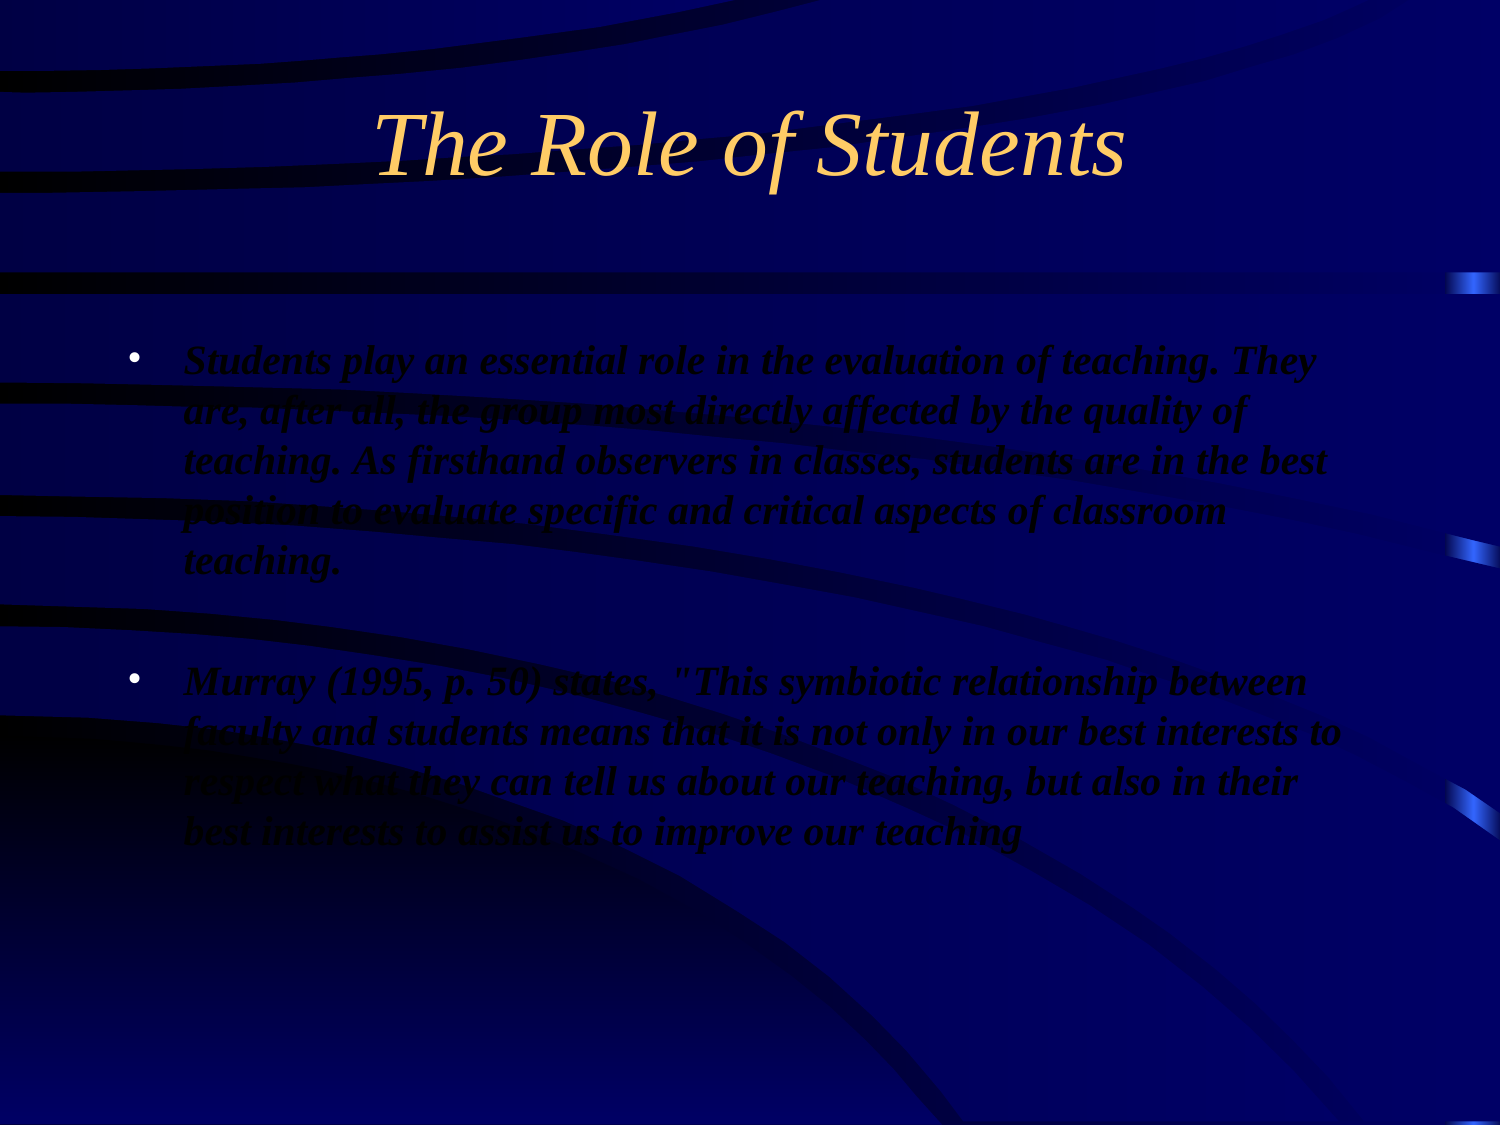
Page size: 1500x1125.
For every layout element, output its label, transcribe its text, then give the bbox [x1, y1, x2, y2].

title The Role of Students [112, 99, 1388, 288]
list Students play an essential role in the evaluation of teaching. They are, after all, the group most directly affected by the quality of teaching. As firsthand observers in classes, students are in the best position to evaluate specific and critical aspects of classroom teaching. Murray (1995, p. 50) states, "This symbiotic relationship between faculty and students means that it is not only in our best interests to respect what they can tell us about our teaching, but also in their best interests to assist us to improve our teaching [112, 324, 1388, 1000]
